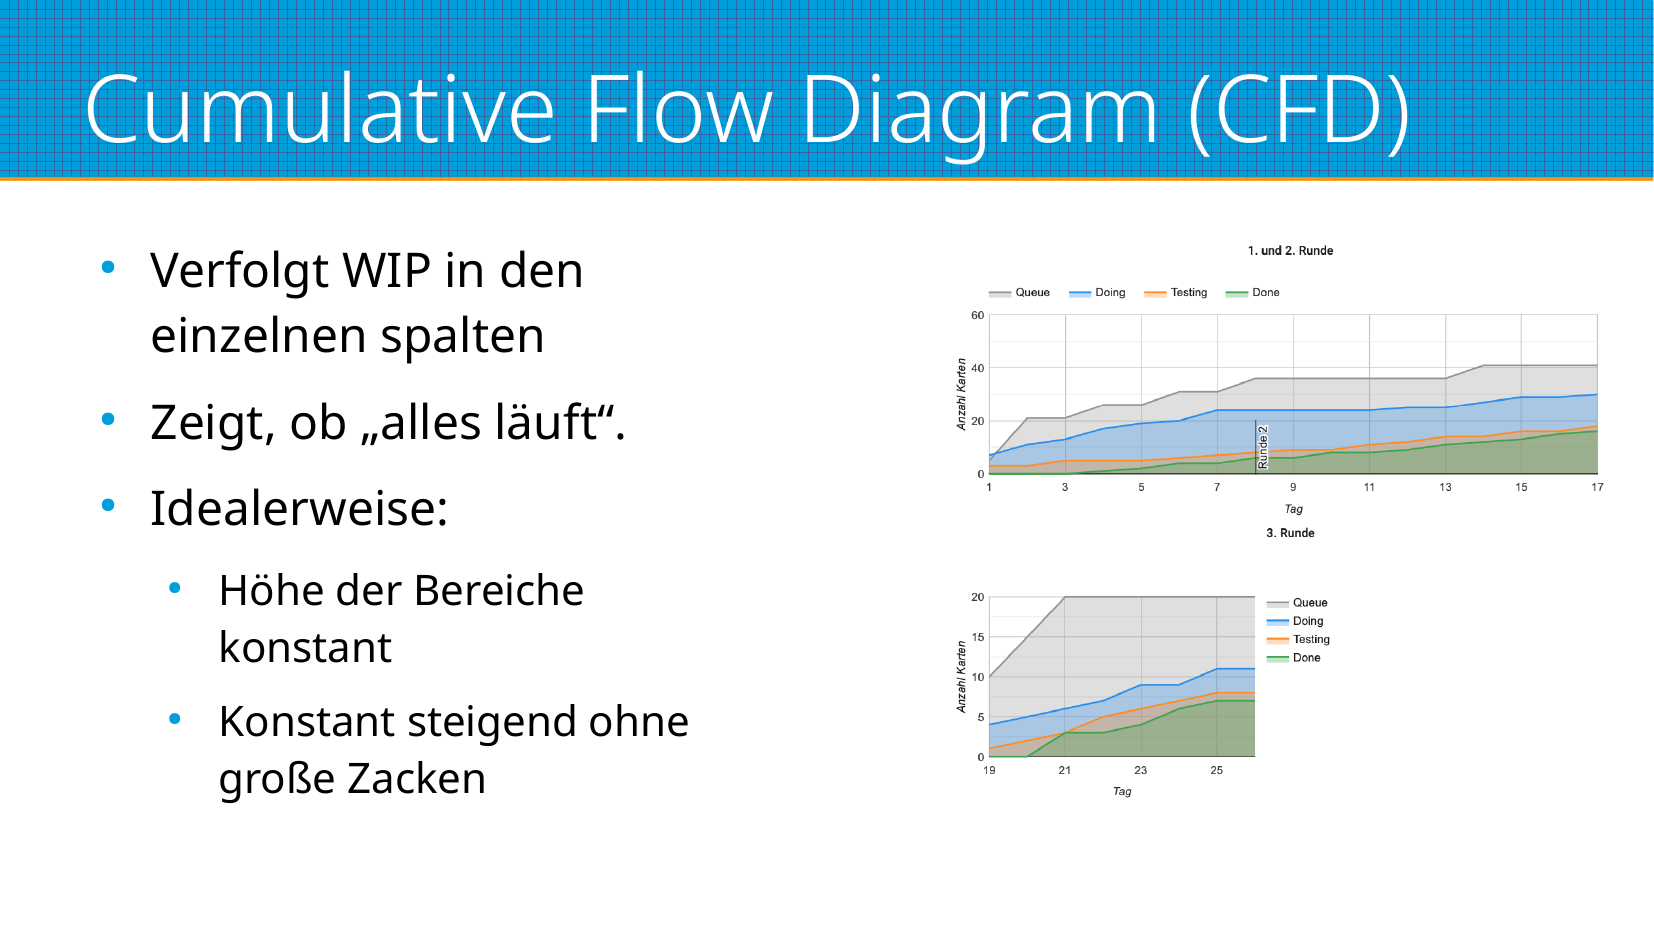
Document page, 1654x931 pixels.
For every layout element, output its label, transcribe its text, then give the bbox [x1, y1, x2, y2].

list Verfolgt WIP in den einzelnen spalten Zeigt, ob „alles läuft“. Idealerweise: Höhe der Bereiche konstant Konstant steigend ohne große Zacken [82, 236, 768, 811]
title Cumulative Flow Diagram (CFD) [82, 14, 1571, 171]
picture [944, 236, 1616, 803]
